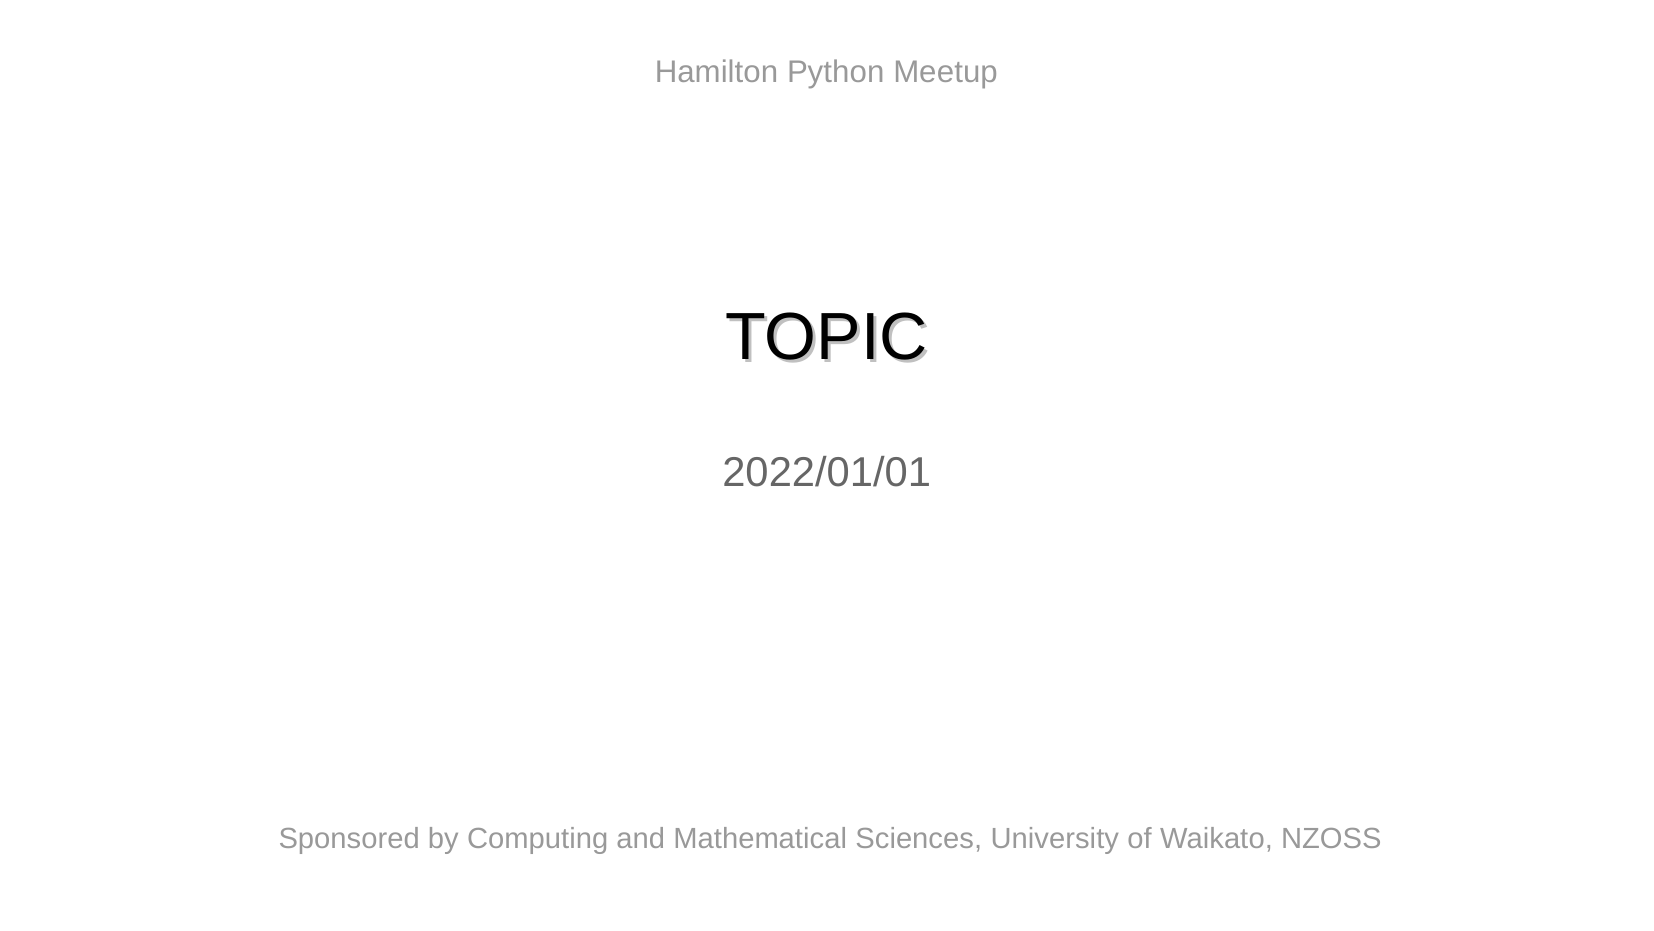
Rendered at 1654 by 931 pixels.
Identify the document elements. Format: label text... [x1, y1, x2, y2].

text_box Sponsored by Computing and Mathematical Sciences, University of Waikato, NZOSS [263, 815, 1399, 863]
text_box TOPIC 2022/01/01 [82, 37, 1571, 757]
text_box Hamilton Python Meetup [640, 47, 1014, 97]
